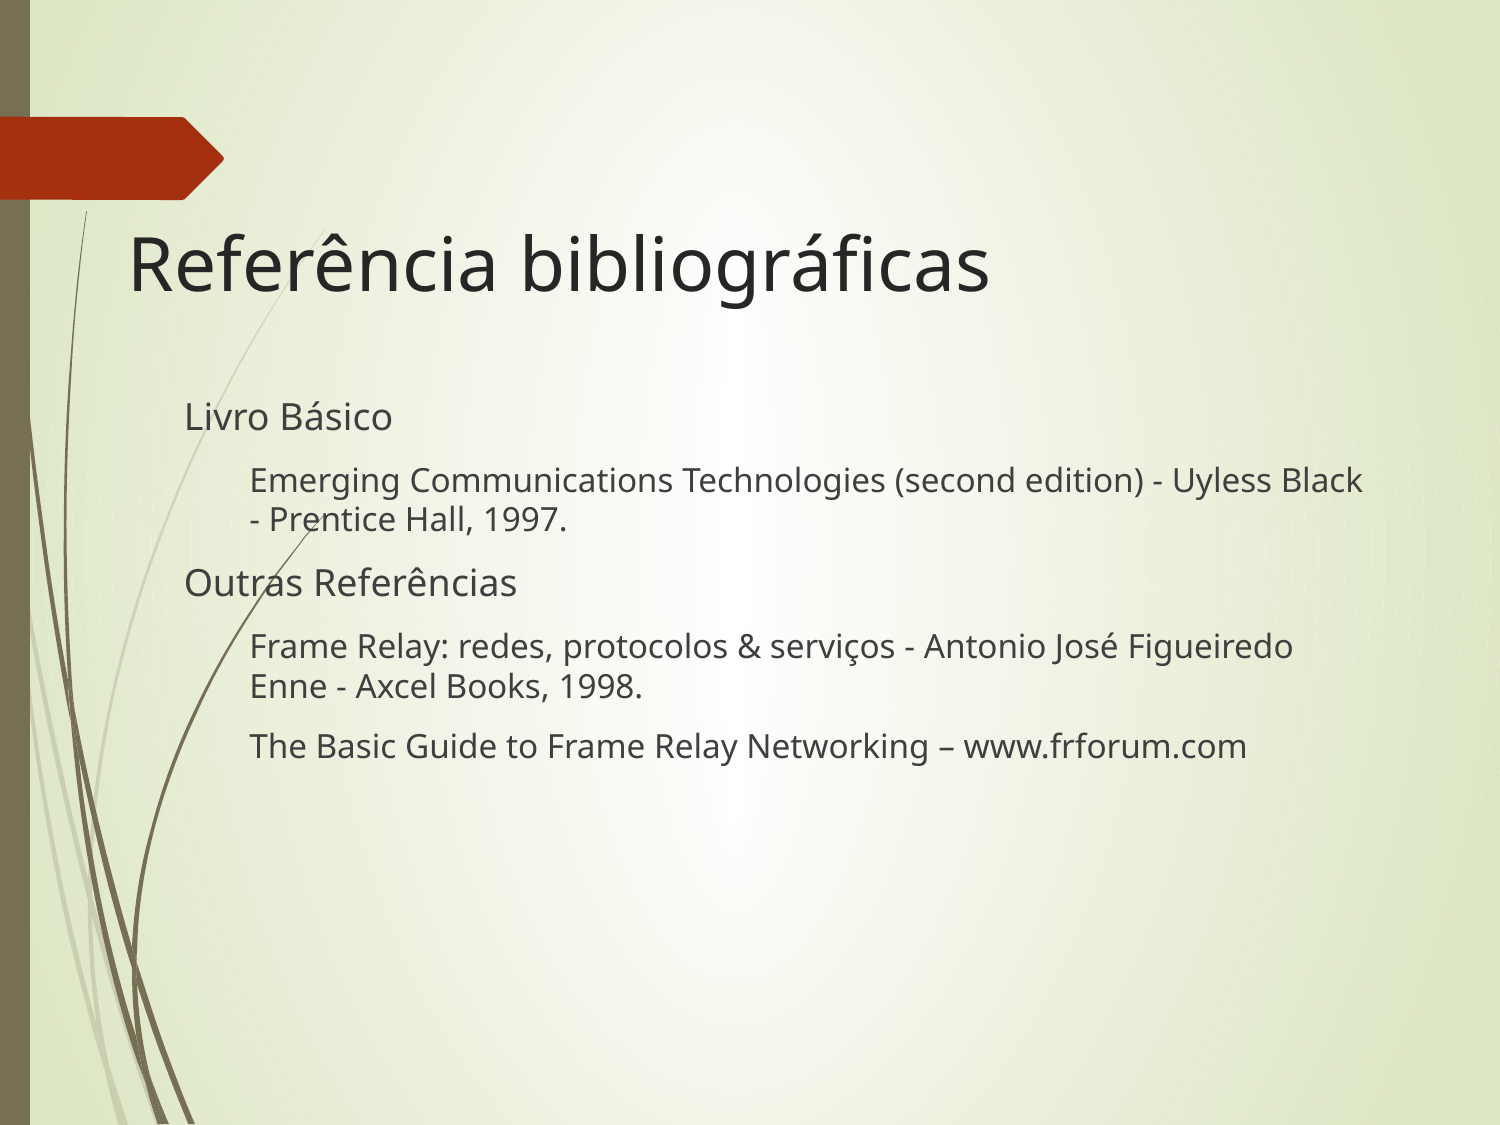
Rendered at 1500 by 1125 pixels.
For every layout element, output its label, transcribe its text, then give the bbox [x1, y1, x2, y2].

title Referência bibliográficas [112, 208, 1387, 315]
list Livro Básico Emerging Communications Technologies (second edition) - Uyless Black - Prentice Hall, 1997. Outras Referências Frame Relay: redes, protocolos & serviços - Antonio José Figueiredo Enne - Axcel Books, 1998. The Basic Guide to Frame Relay Networking – www.frforum.com [112, 385, 1387, 1000]
